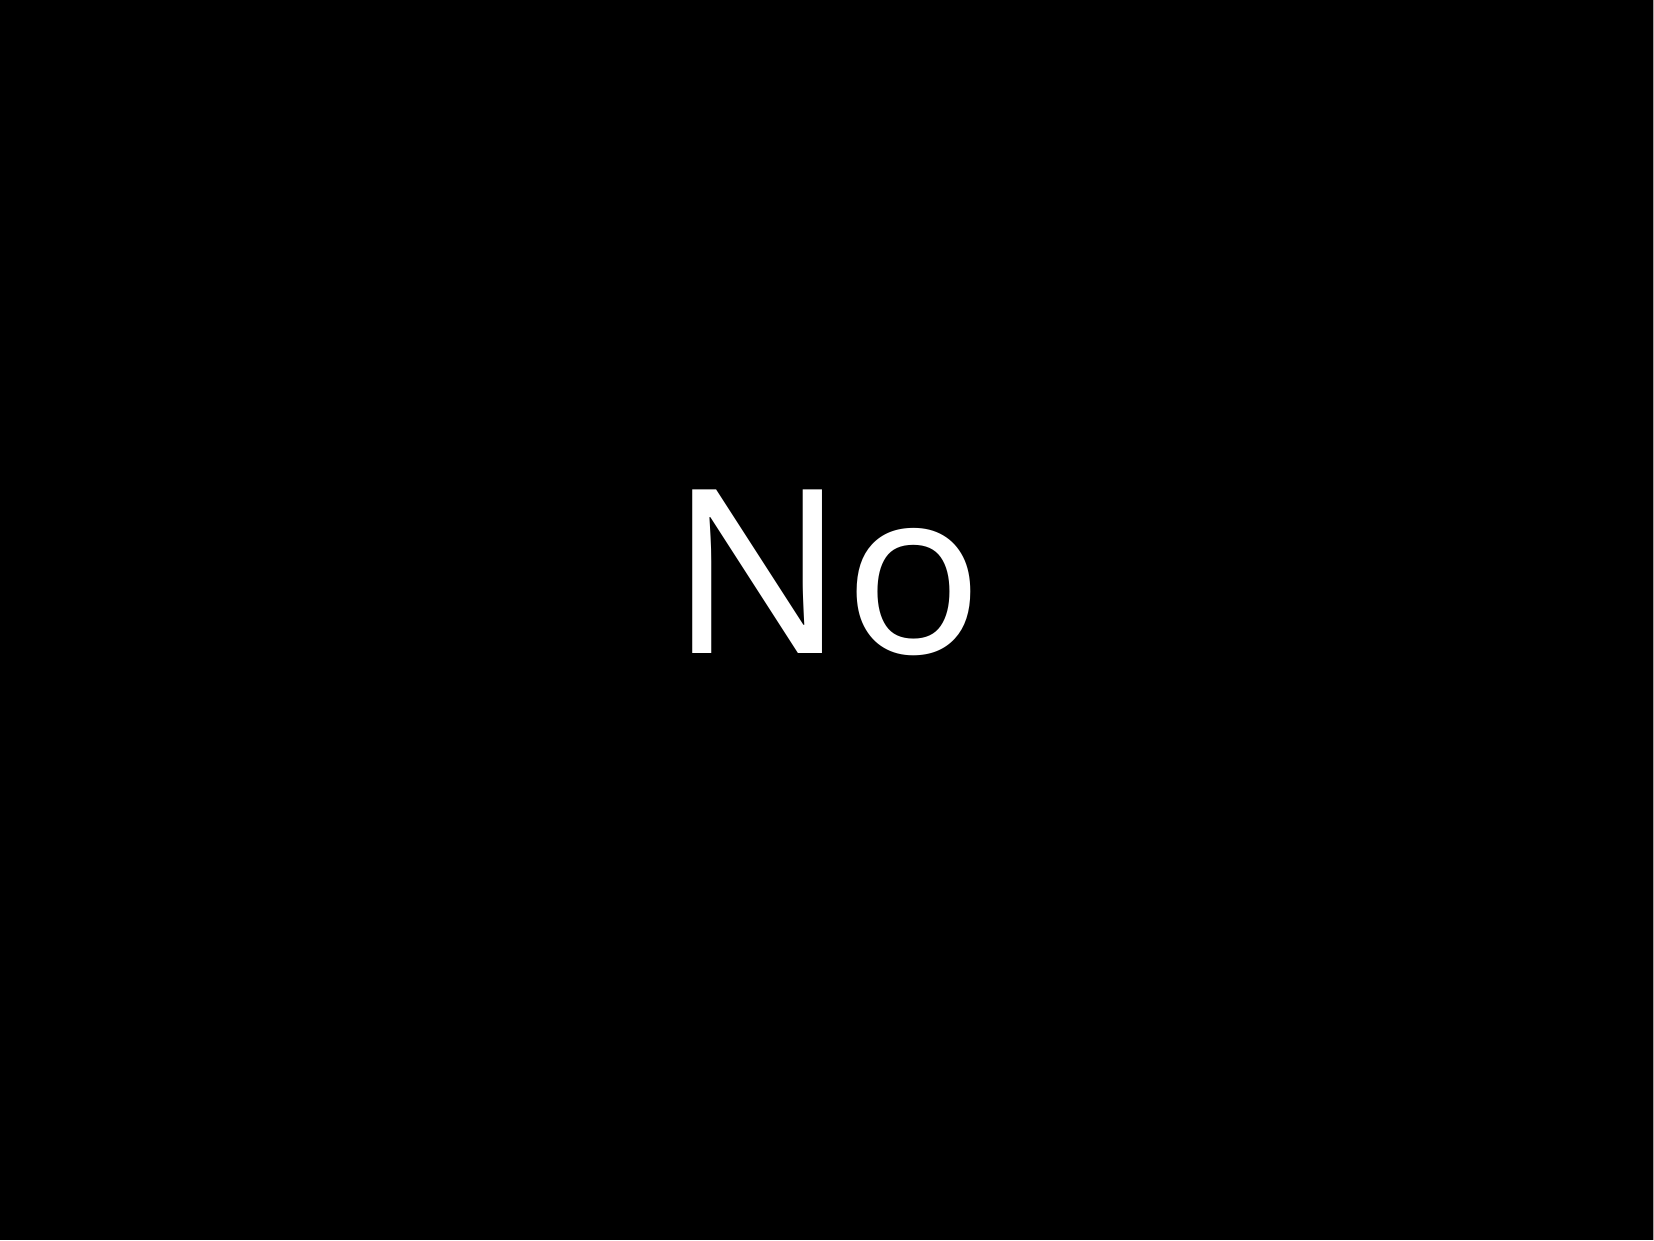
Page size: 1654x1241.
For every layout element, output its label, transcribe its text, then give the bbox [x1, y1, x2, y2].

title No [82, 424, 1571, 705]
